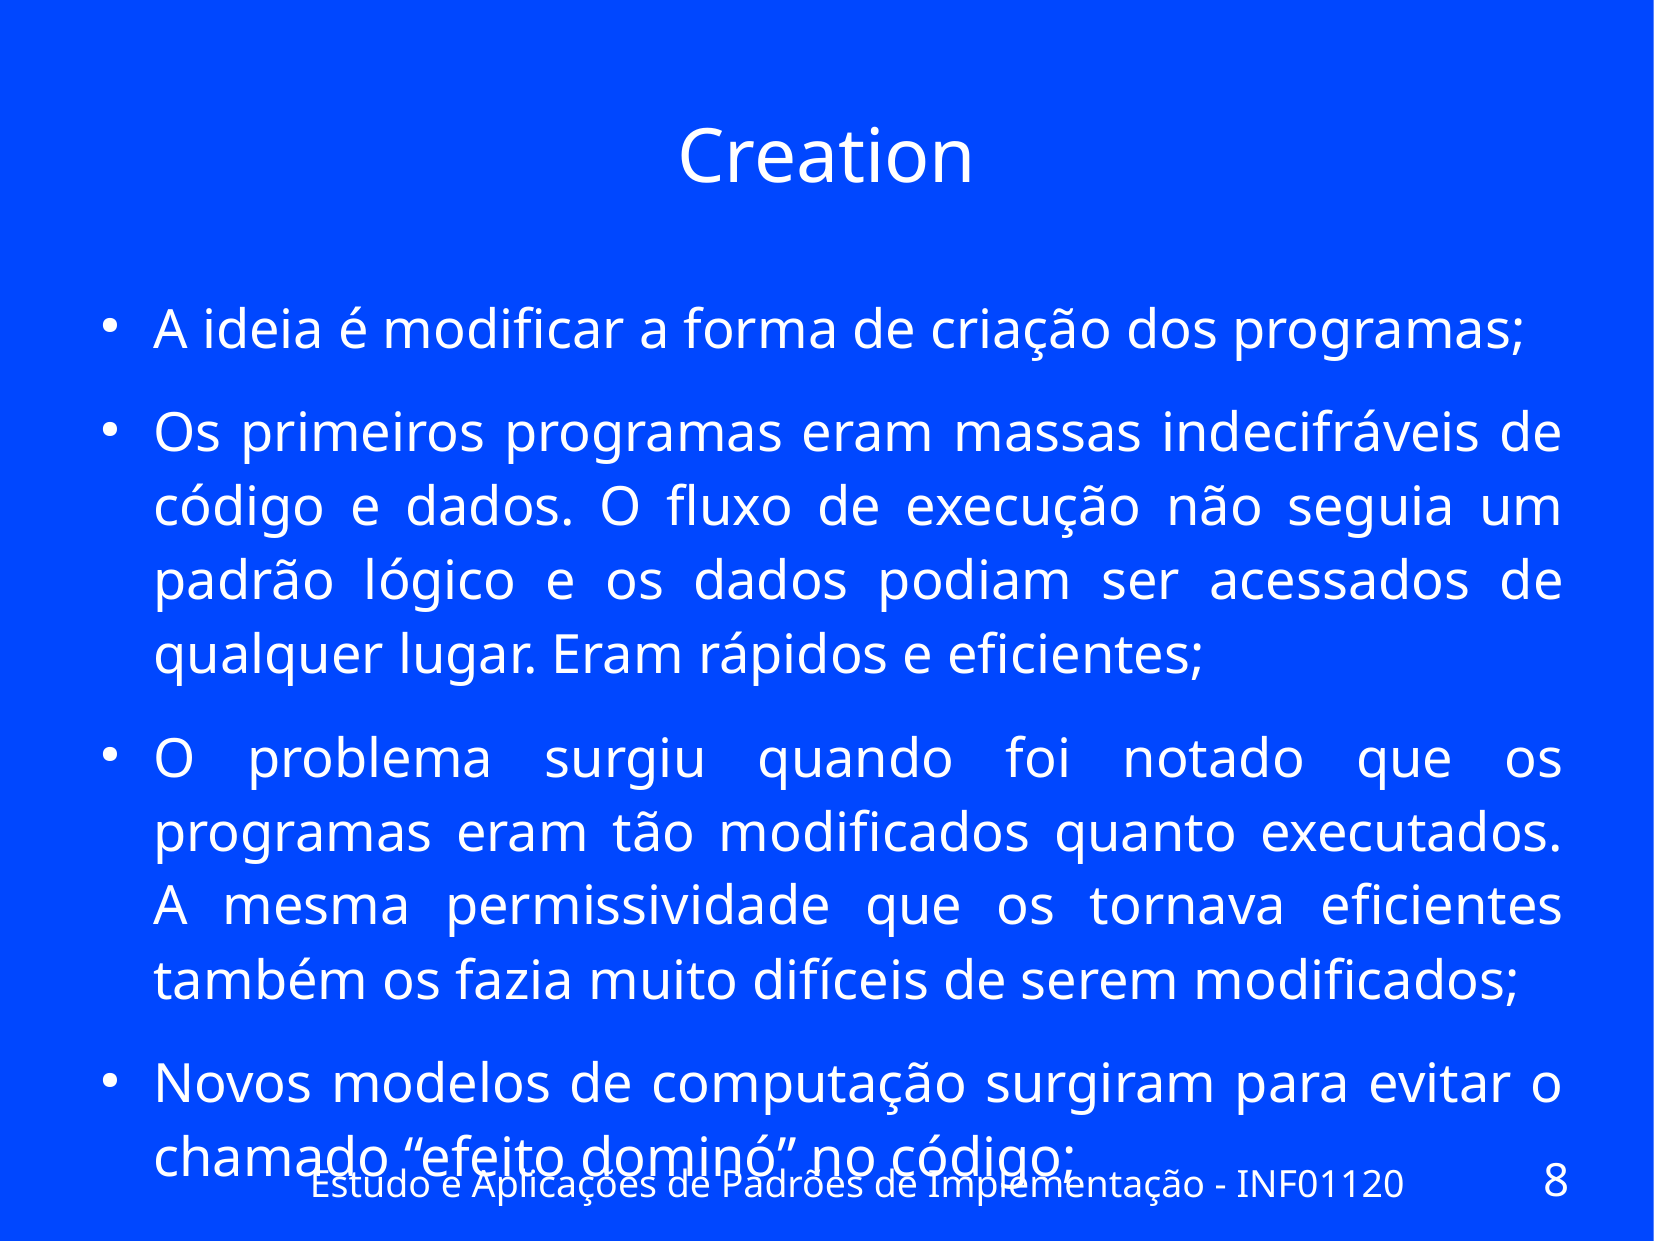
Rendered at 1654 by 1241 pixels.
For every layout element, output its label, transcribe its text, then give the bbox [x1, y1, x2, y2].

list A ideia é modificar a forma de criação dos programas; Os primeiros programas eram massas indecifráveis de código e dados. O fluxo de execução não seguia um padrão lógico e os dados podiam ser acessados de qualquer lugar. Eram rápidos e eficientes; O problema surgiu quando foi notado que os programas eram tão modificados quanto executados. A mesma permissividade que os tornava eficientes também os fazia muito difíceis de serem modificados; Novos modelos de computação surgiram para evitar o chamado “efeito dominó” no código; [82, 290, 1565, 1123]
title Creation [82, 49, 1571, 257]
